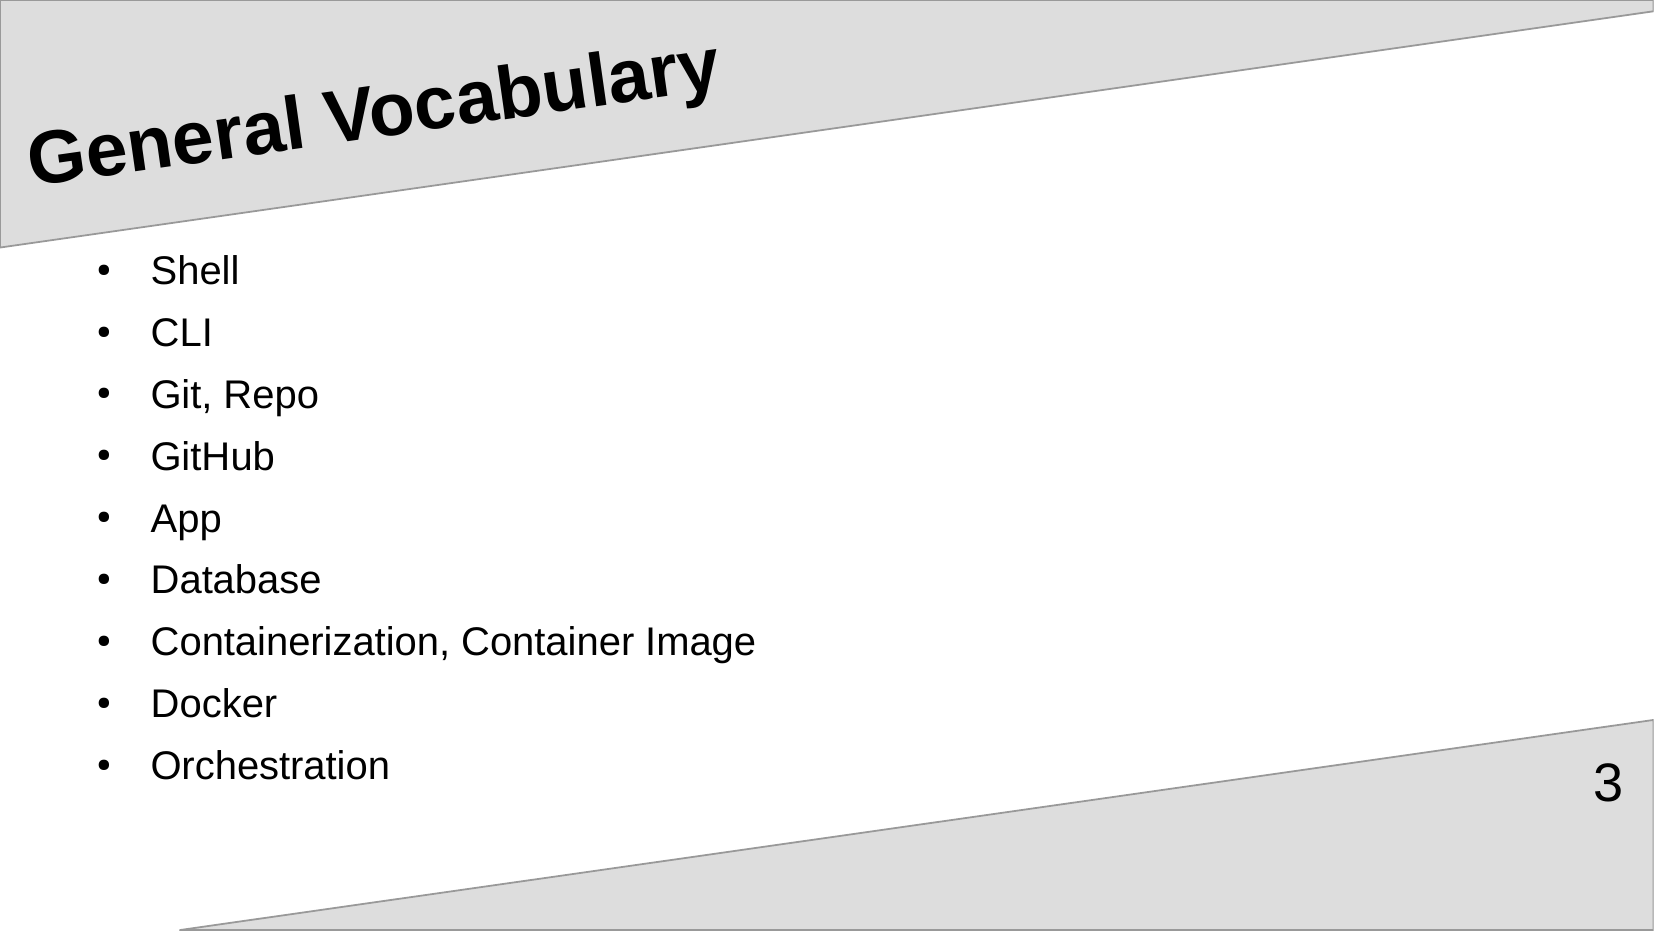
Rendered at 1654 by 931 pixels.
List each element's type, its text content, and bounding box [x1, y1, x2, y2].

title General Vocabulary [16, 0, 1501, 239]
list Shell CLI Git, Repo GitHub App Database Containerization, Container Image Docker Orchestration [82, 248, 1538, 789]
